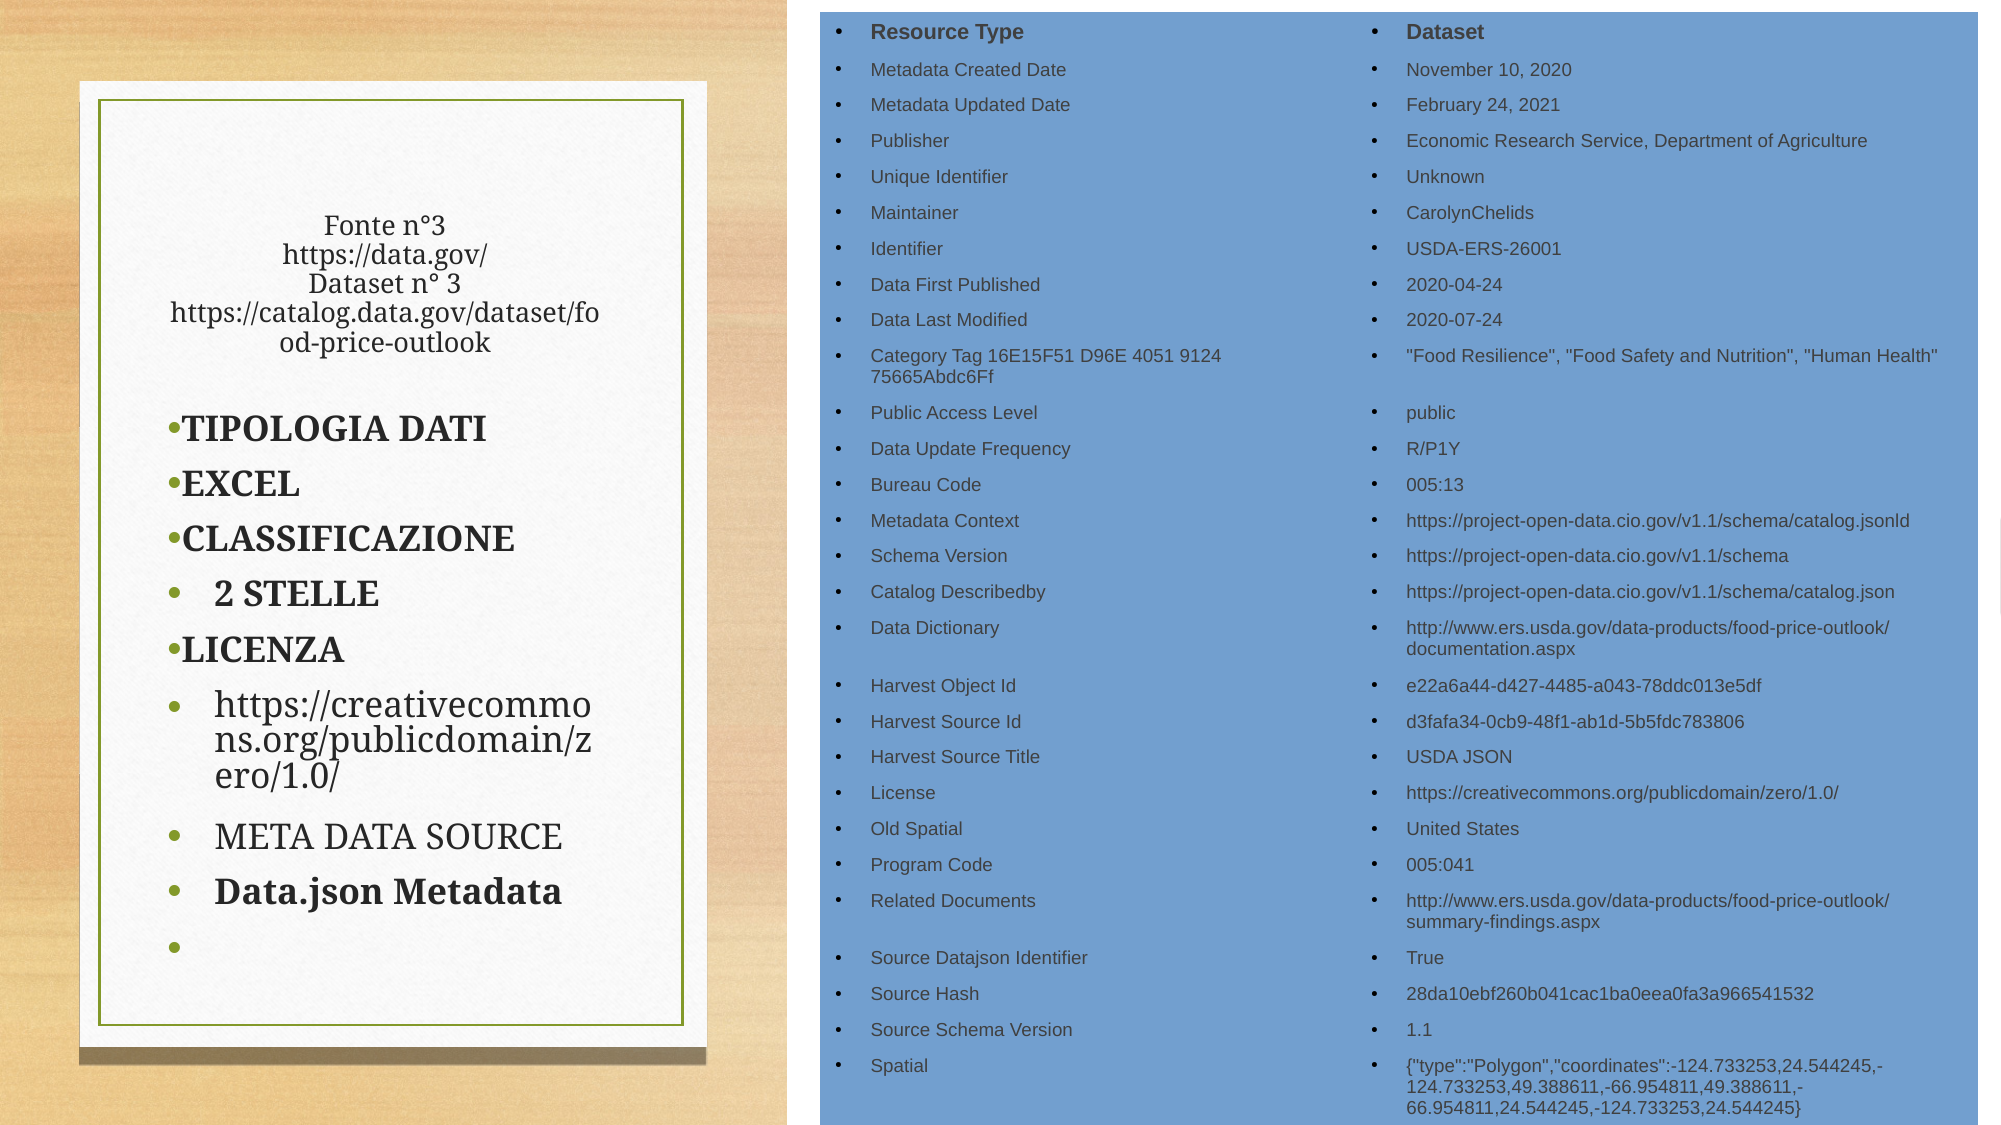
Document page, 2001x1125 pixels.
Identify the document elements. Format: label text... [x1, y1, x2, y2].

table_cell Old Spatial [820, 811, 1356, 847]
table_cell 28da10ebf260b041cac1ba0eea0fa3a966541532 [1356, 976, 1978, 1012]
table_cell public [1356, 395, 1978, 431]
table_cell {"type":"Polygon","coordinates":-124.733253,24.544245,-124.733253,49.388611,-66.954811,49.388611,-66.954811,24.544245,-124.733253,24.544245} [1356, 1048, 1978, 1125]
table_cell Metadata Created Date [820, 52, 1356, 87]
table_cell Source Datajson Identifier [820, 940, 1356, 976]
table_cell "Food Resilience", "Food Safety and Nutrition", "Human Health" [1356, 338, 1978, 395]
table_cell https://project-open-data.cio.gov/v1.1/schema [1356, 539, 1978, 574]
table_cell License [820, 775, 1356, 811]
table_cell Data Dictionary [820, 610, 1356, 668]
table_cell Schema Version [820, 539, 1356, 574]
table_cell Unique Identifier [820, 159, 1356, 195]
table_cell R/P1Y [1356, 431, 1978, 467]
list TIPOLOGIA DATI EXCEL CLASSIFICAZIONE 2 STELLE LICENZA https://creativecommons.org/publicdomain/zero/1.0/ META DATA SOURCE Data.json Metadata [152, 398, 618, 982]
table_cell Harvest Source Id [820, 704, 1356, 739]
table_cell https://project-open-data.cio.gov/v1.1/schema/catalog.json [1356, 574, 1978, 610]
table_cell Harvest Object Id [820, 668, 1356, 704]
table_header Dataset [1356, 12, 1978, 52]
table_header Resource Type [820, 12, 1356, 52]
text_box [0, 0, 2000, 1125]
table_cell 1.1 [1356, 1012, 1978, 1048]
table_cell Data First Published [820, 267, 1356, 302]
table_cell November 10, 2020 [1356, 52, 1978, 87]
table_cell USDA JSON [1356, 739, 1978, 775]
table_cell Carolyn Chelids [1356, 195, 1978, 231]
table_cell February 24, 2021 [1356, 87, 1978, 123]
table_cell Category Tag 16E15F51 D96E 4051 9124 75665Abdc6Ff [820, 338, 1356, 395]
table_cell http://www.ers.usda.gov/data-products/food-price-outlook/documentation.aspx [1356, 610, 1978, 668]
table_cell e22a6a44-d427-4485-a043-78ddc013e5df [1356, 668, 1978, 704]
table_cell 2020-04-24 [1356, 267, 1978, 302]
table_cell Data Last Modified [820, 302, 1356, 338]
table_cell Spatial [820, 1048, 1356, 1125]
table_cell https://creativecommons.org/publicdomain/zero/1.0/ [1356, 775, 1978, 811]
table_cell Related Documents [820, 883, 1356, 940]
table_cell Identifier [820, 231, 1356, 267]
table_cell http://www.ers.usda.gov/data-products/food-price-outlook/summary-findings.aspx [1356, 883, 1978, 940]
table_cell Catalog Describedby [820, 574, 1356, 610]
table_cell 005:13 [1356, 467, 1978, 503]
table_cell 2020-07-24 [1356, 302, 1978, 338]
table_cell Maintainer [820, 195, 1356, 231]
table_cell Harvest Source Title [820, 739, 1356, 775]
title Fonte n°3 https://data.gov/ Dataset n° 3 https://catalog.data.gov/dataset/food-price-outlook [152, 159, 618, 366]
table_cell United States [1356, 811, 1978, 847]
table_cell Public Access Level [820, 395, 1356, 431]
table_cell Publisher [820, 123, 1356, 159]
table_cell Source Schema Version [820, 1012, 1356, 1048]
table_cell Source Hash [820, 976, 1356, 1012]
table_cell Data Update Frequency [820, 431, 1356, 467]
table_cell Metadata Updated Date [820, 87, 1356, 123]
table_cell Unknown [1356, 159, 1978, 195]
table_cell Program Code [820, 847, 1356, 883]
table_cell True [1356, 940, 1978, 976]
table_cell Bureau Code [820, 467, 1356, 503]
table_cell https://project-open-data.cio.gov/v1.1/schema/catalog.jsonld [1356, 503, 1978, 539]
table_cell d3fafa34-0cb9-48f1-ab1d-5b5fdc783806 [1356, 704, 1978, 739]
table_cell Economic Research Service, Department of Agriculture [1356, 123, 1978, 159]
table_cell USDA-ERS-26001 [1356, 231, 1978, 267]
table_cell 005:041 [1356, 847, 1978, 883]
table_cell Metadata Context [820, 503, 1356, 539]
